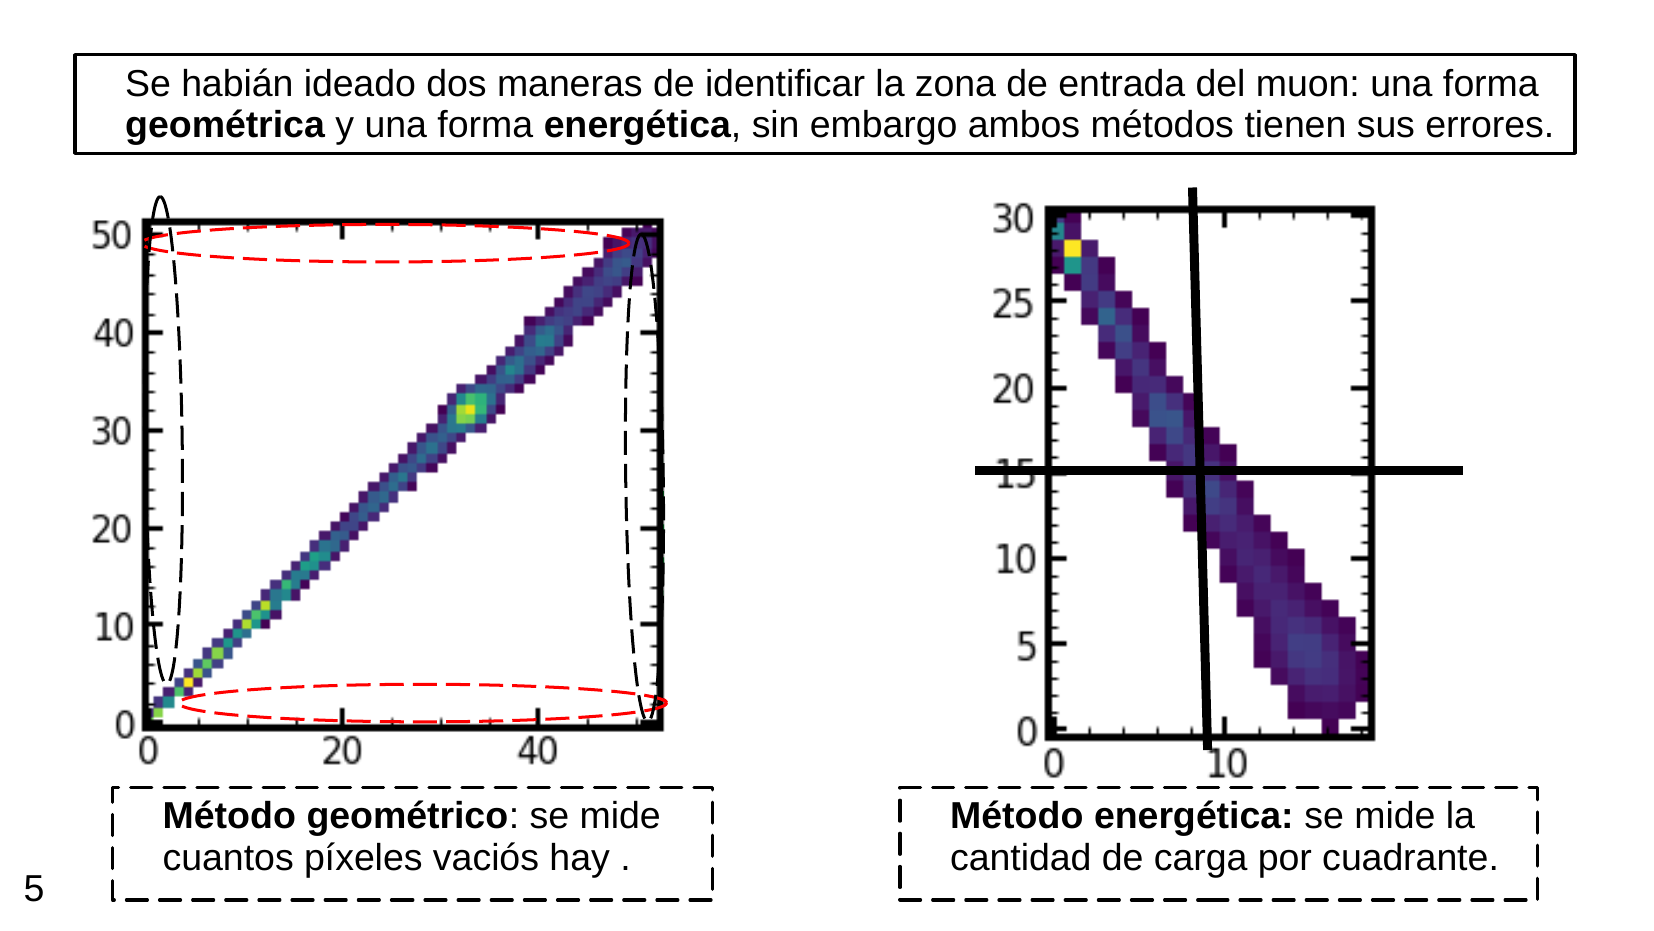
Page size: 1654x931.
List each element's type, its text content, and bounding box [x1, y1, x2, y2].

text_box Método geométrico: se mide cuantos píxeles vaciós hay . [112, 787, 713, 901]
text_box Se habián ideado dos maneras de identificar la zona de entrada del muon: una forma geométrica y una forma energética, sin embargo ambos métodos tienen sus errores. [75, 54, 1576, 154]
picture [975, 187, 1195, 466]
picture [75, 205, 676, 788]
text_box Método energética: se mide la cantidad de carga por cuadrante. [900, 787, 1538, 901]
text_box <number> [8, 860, 638, 931]
picture [1198, 187, 1388, 466]
text_box [141, 196, 629, 685]
text_box [178, 234, 667, 722]
picture [975, 475, 1388, 787]
